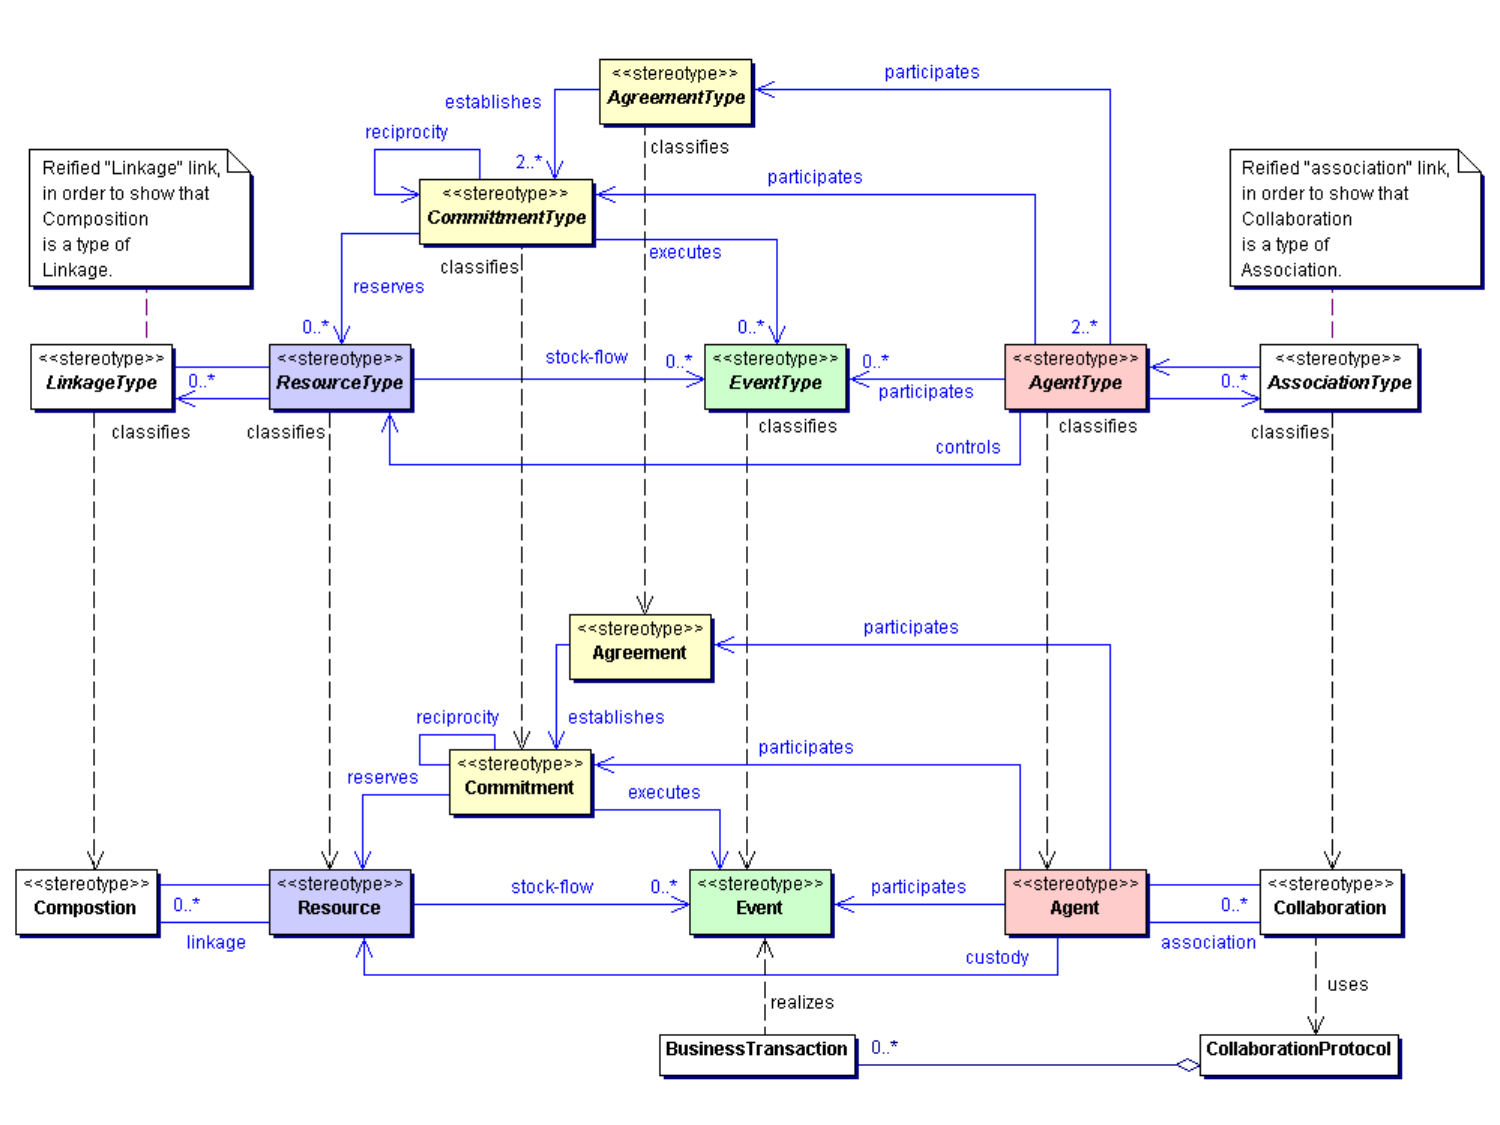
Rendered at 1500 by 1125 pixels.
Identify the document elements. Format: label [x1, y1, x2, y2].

text_box [0, 29, 1500, 1096]
